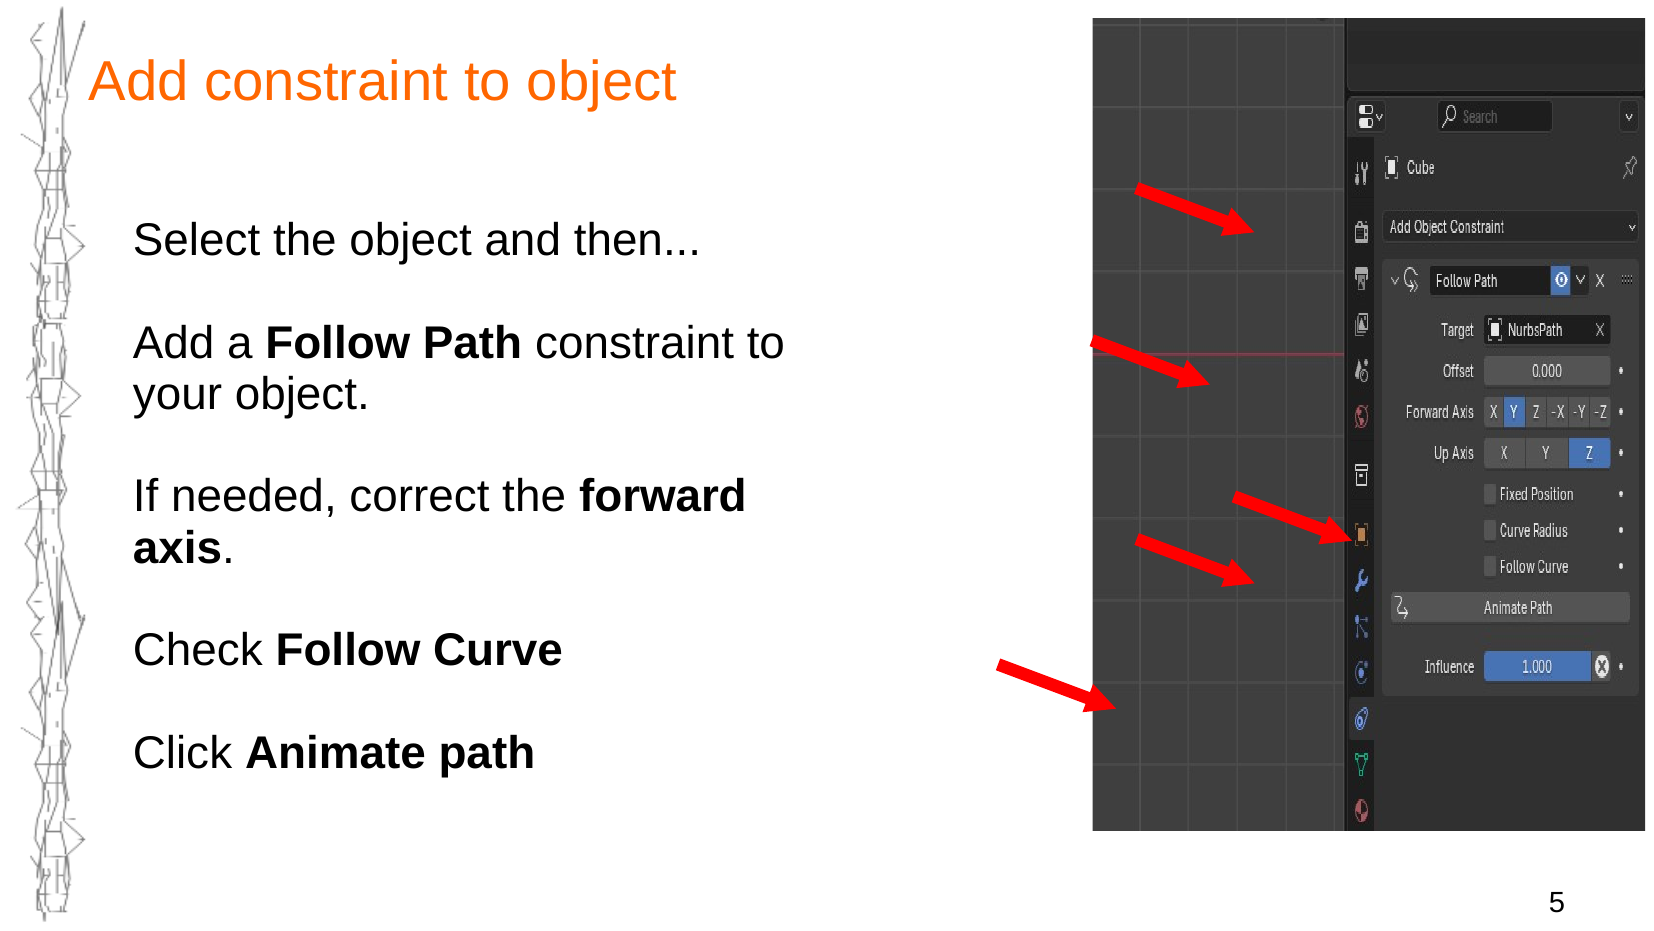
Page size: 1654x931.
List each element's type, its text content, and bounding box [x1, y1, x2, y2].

picture [1092, 11, 1646, 831]
title Add constraint to object [88, 29, 1092, 133]
text_box Select the object and then... Add a Follow Path constraint to your object. If needed, correct the forward axis. Check Follow Curve Click Animate path [118, 206, 827, 727]
